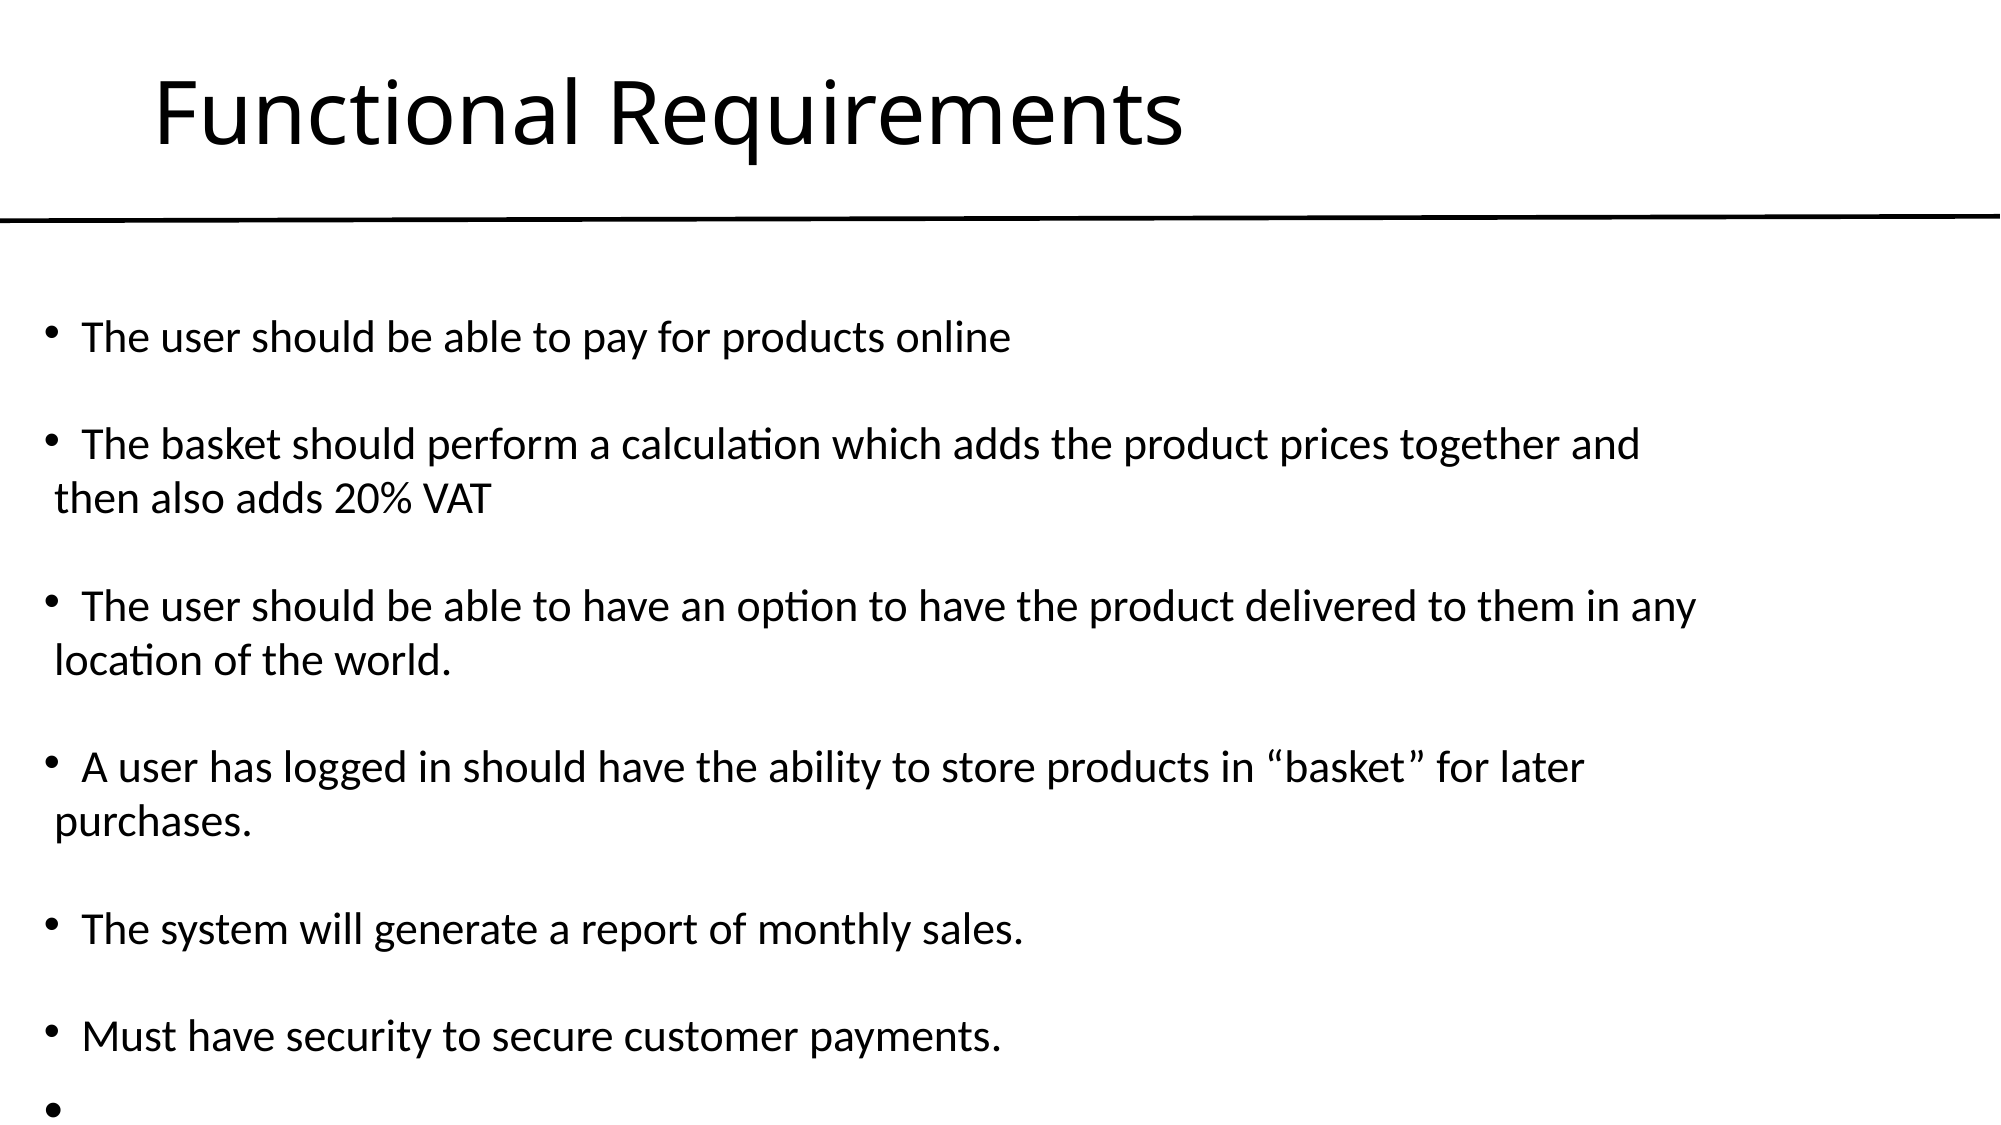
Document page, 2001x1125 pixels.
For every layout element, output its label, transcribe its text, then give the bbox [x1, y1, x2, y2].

title Functional Requirements [137, 59, 1863, 218]
title Functional Requirements [137, 219, 1863, 278]
list The user should be able to pay for products online The basket should perform a calculation which adds the product prices together and then also adds 20% VAT The user should be able to have an option to have the product delivered to them in any location of the world. A user has logged in should have the ability to store products in “basket” for later purchases. The system will generate a report of monthly sales. Must have security to secure customer payments. [28, 242, 1754, 1120]
